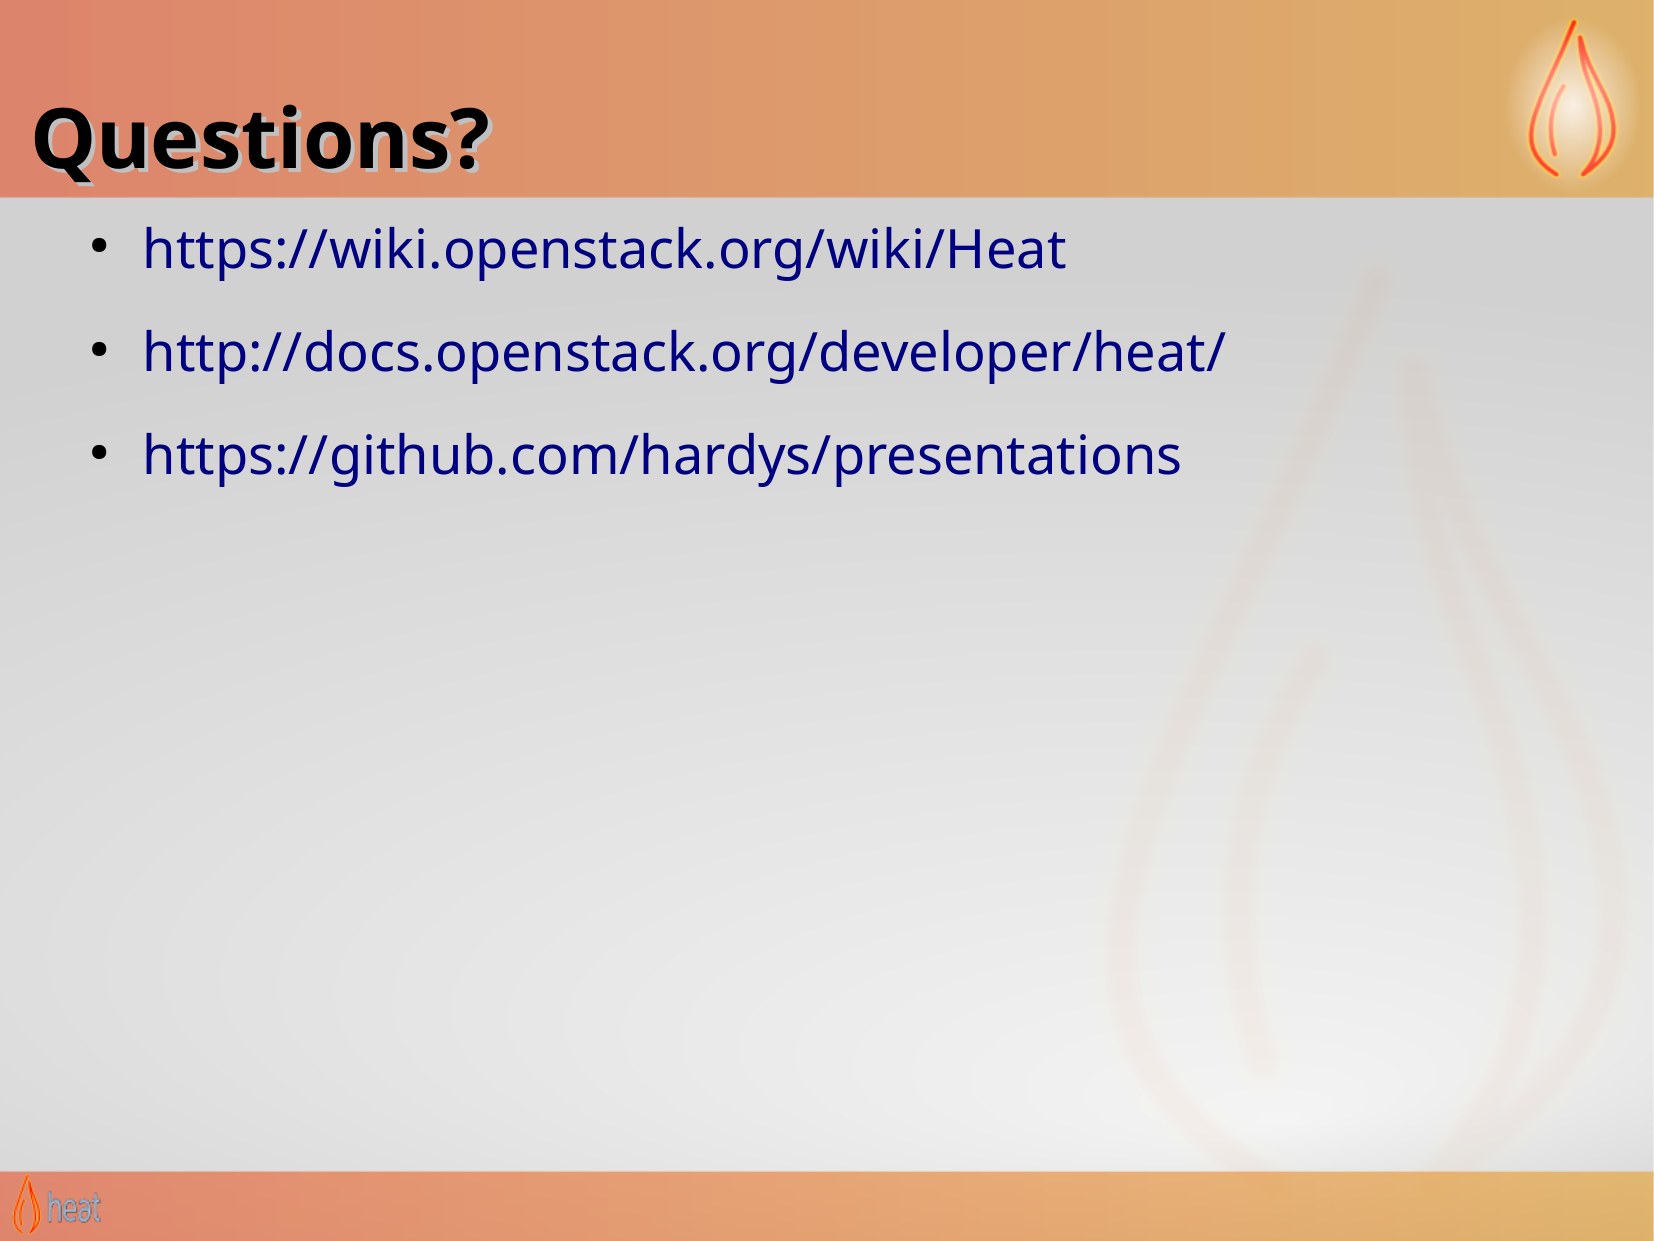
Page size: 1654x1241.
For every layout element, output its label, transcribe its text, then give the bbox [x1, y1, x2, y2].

title Questions? [30, 23, 1606, 249]
picture [0, 0, 1654, 1241]
list https://wiki.openstack.org/wiki/Heat http://docs.openstack.org/developer/heat/ https://github.com/hardys/presentations [71, 210, 1561, 1166]
